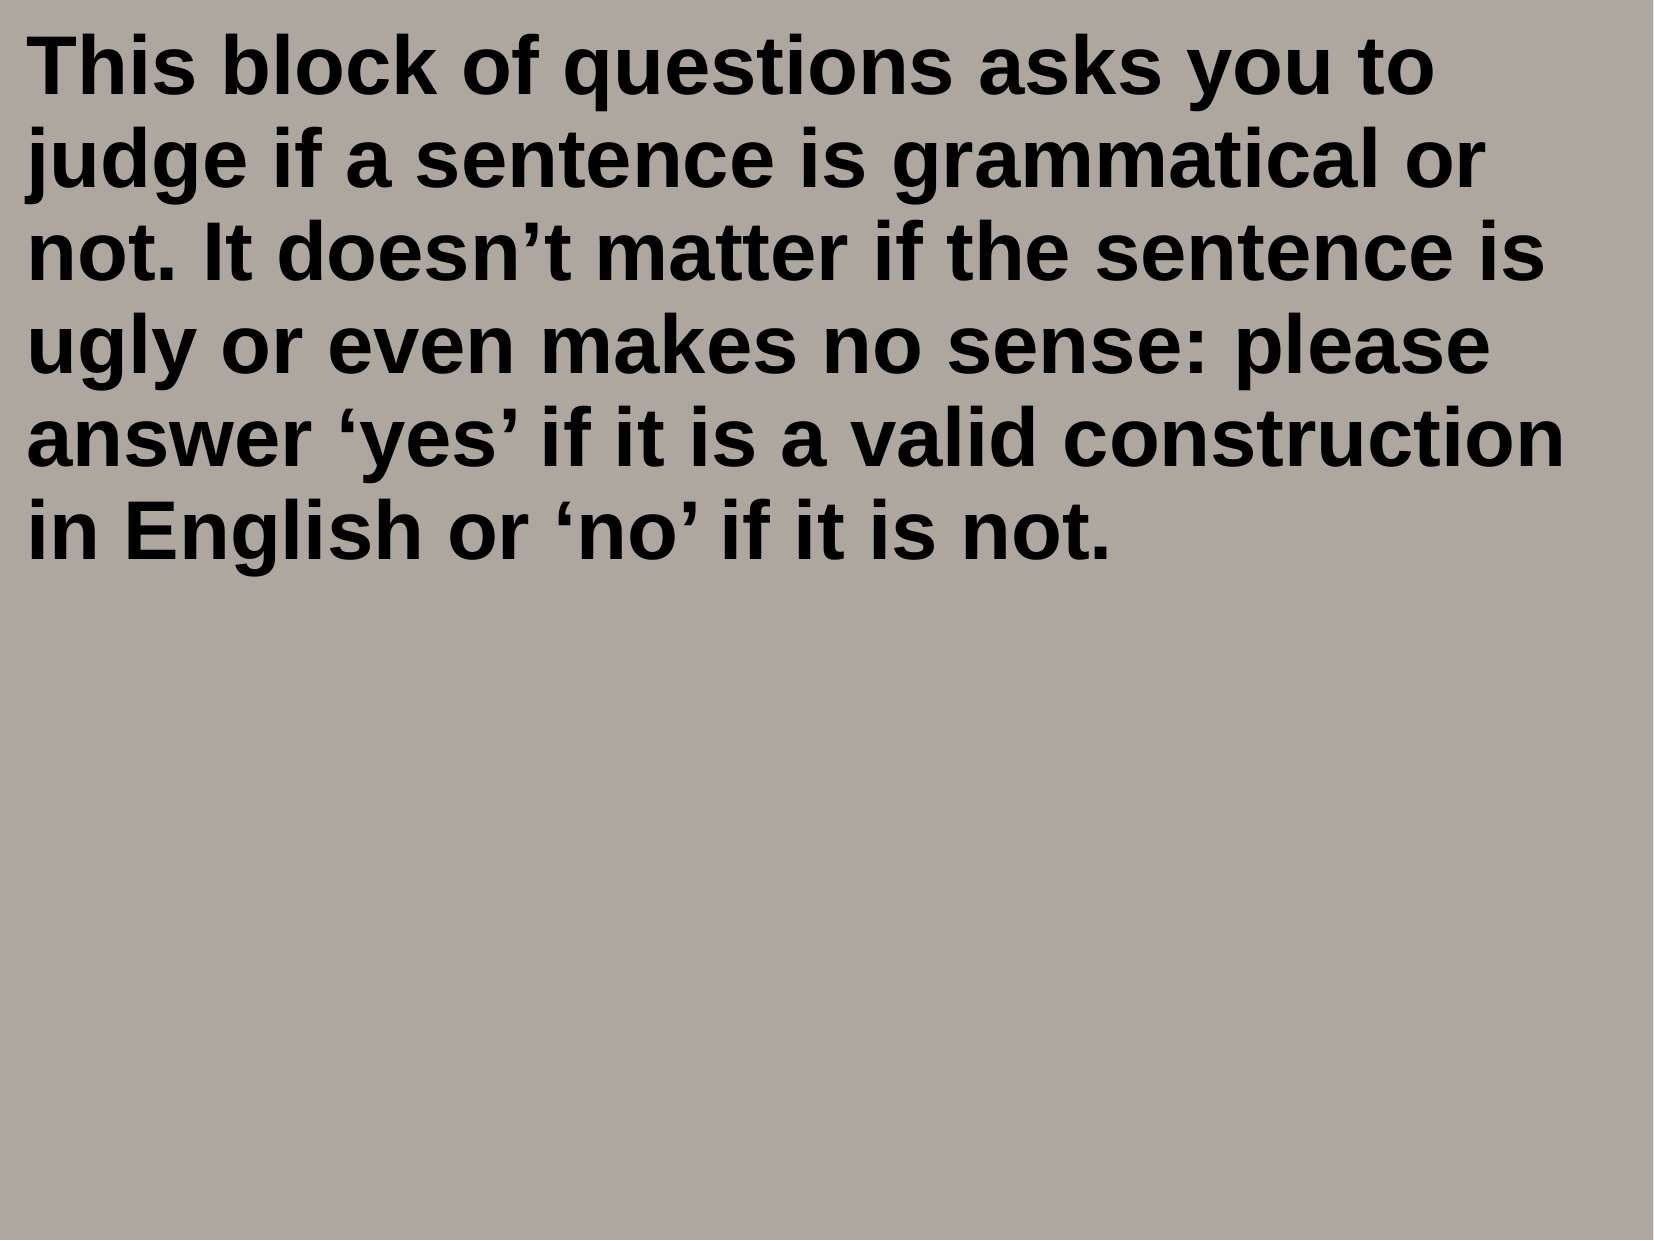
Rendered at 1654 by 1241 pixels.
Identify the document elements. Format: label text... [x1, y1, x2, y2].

text_box This block of questions asks you to judge if a sentence is grammatical or not. It doesn’t matter if the sentence is ugly or even makes no sense: please answer ‘yes’ if it is a valid construction in English or ‘no’ if it is not. [11, 11, 1654, 1241]
